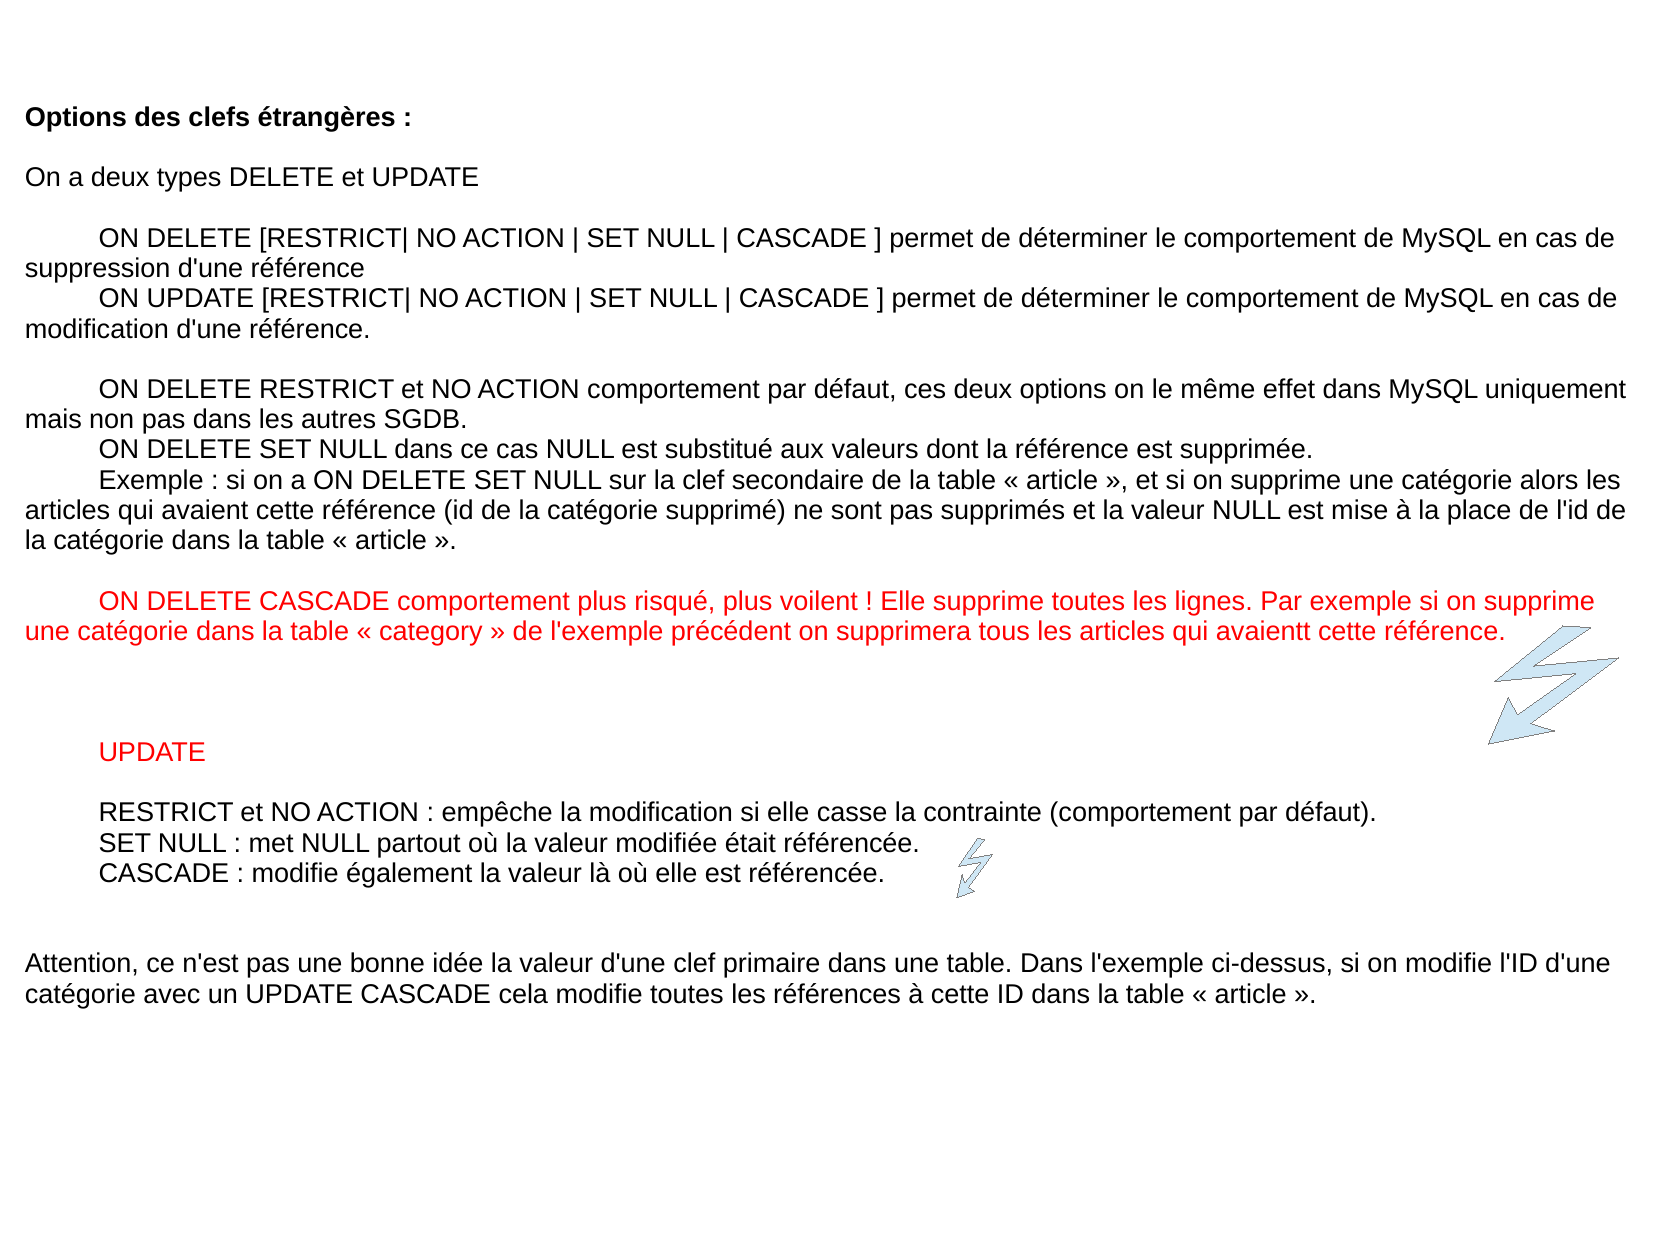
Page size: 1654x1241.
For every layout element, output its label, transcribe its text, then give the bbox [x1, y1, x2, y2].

text_box [956, 838, 993, 898]
text_box Options des clefs étrangères : On a deux types DELETE et UPDATE ON DELETE [RESTRICT| NO ACTION | SET NULL | CASCADE ] permet de déterminer le comportement de MySQL en cas de suppression d'une référence ON UPDATE [RESTRICT| NO ACTION | SET NULL | CASCADE ] permet de déterminer le comportement de MySQL en cas de modification d'une référence. ON DELETE RESTRICT et NO ACTION comportement par défaut, ces deux options on le même effet dans MySQL uniquement mais non pas dans les autres SGDB. ON DELETE SET NULL dans ce cas NULL est substitué aux valeurs dont la référence est supprimée. Exemple : si on a ON DELETE SET NULL sur la clef secondaire de la table « article », et si on supprime une catégorie alors les articles qui avaient cette référence (id de la catégorie supprimé) ne sont pas supprimés et la valeur NULL est mise à la place de l'id de la catégorie dans la table « article ». ON DELETE CASCADE comportement plus risqué, plus voilent ! Elle supprime toutes les lignes. Par exemple si on supprime une catégorie dans la table « category » de l'exemple précédent on supprimera tous les articles qui avaientt cette référence. UPDATE RESTRICT et NO ACTION : empêche la modification si elle casse la contrainte (comportement par défaut). SET NULL : met NULL partout où la valeur modifiée était référencée. CASCADE : modifie également la valeur là où elle est référencée. Attention, ce n'est pas une bonne idée la valeur d'une clef primaire dans une table. Dans l'exemple ci-dessus, si on modifie l'ID d'une catégorie avec un UPDATE CASCADE cela modifie toutes les références à cette ID dans la table « article ». [10, 94, 1654, 1241]
text_box [1488, 625, 1619, 745]
